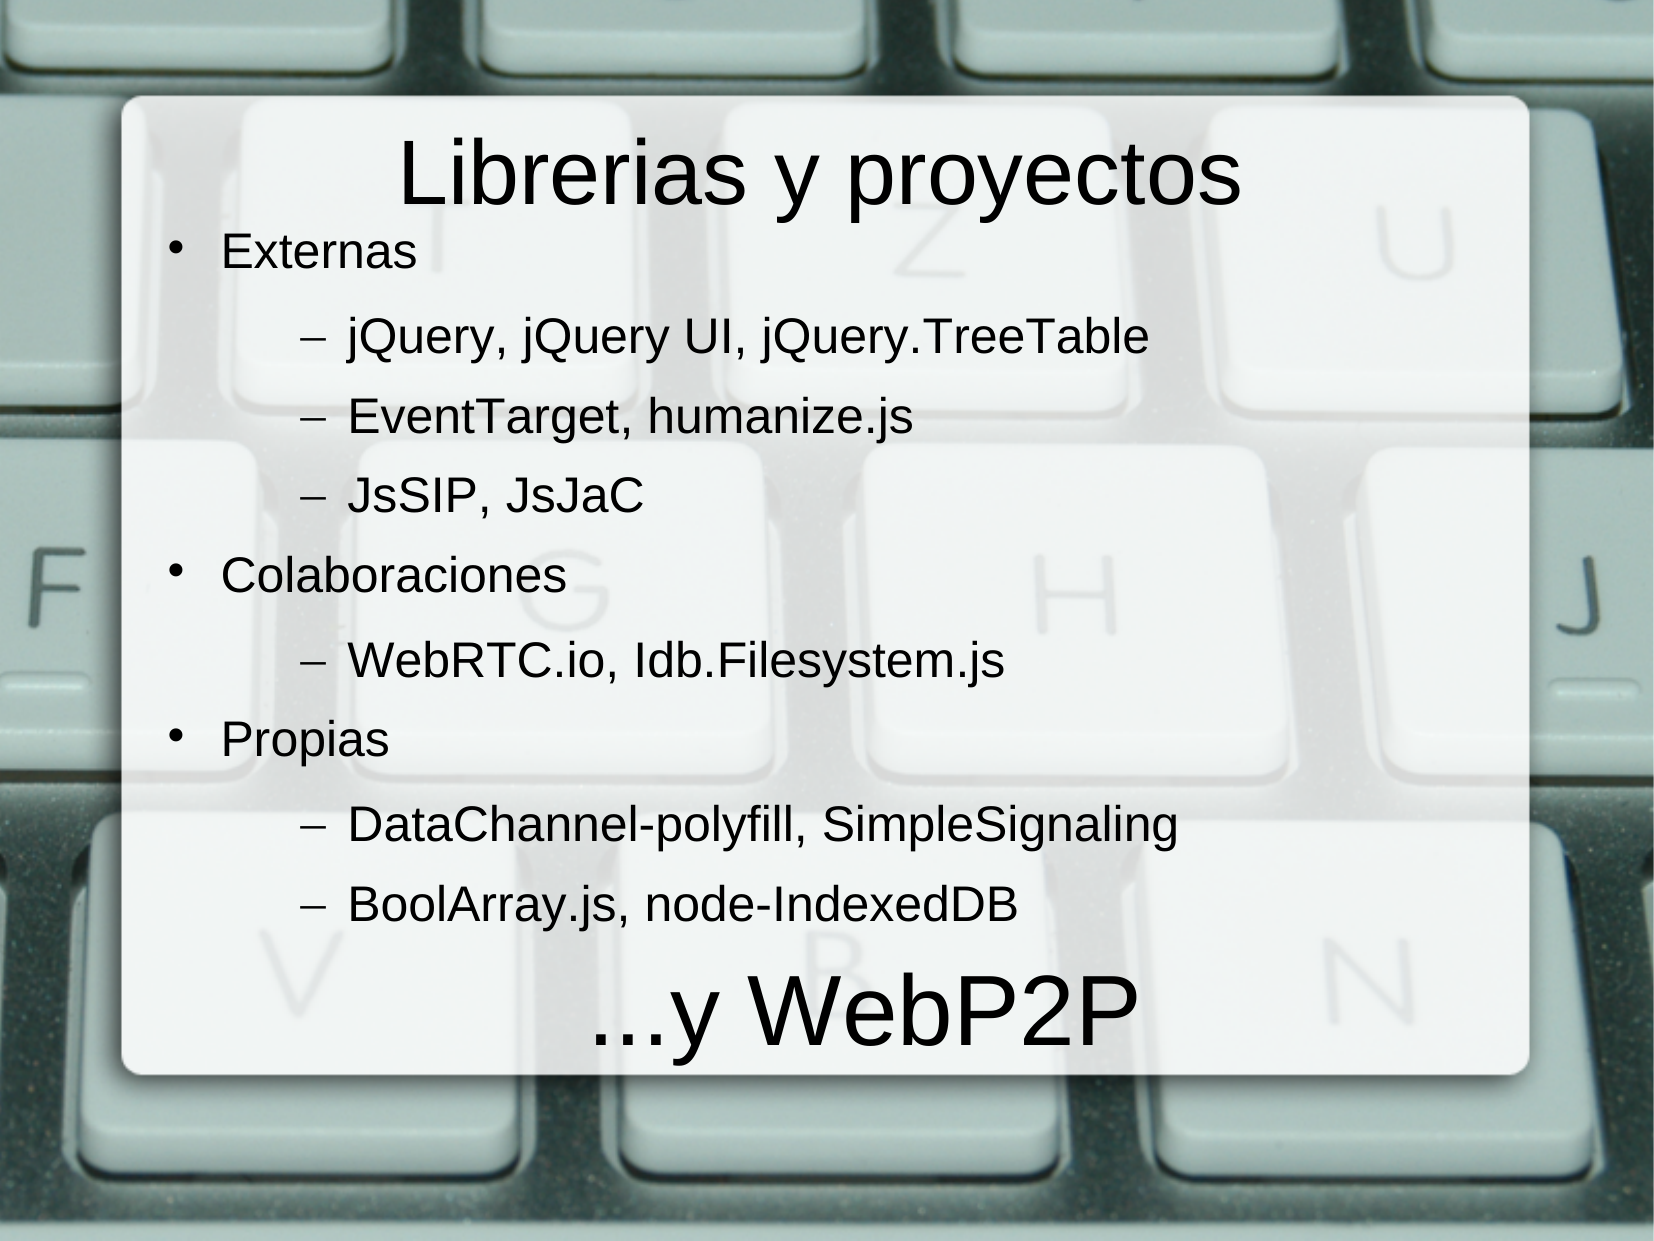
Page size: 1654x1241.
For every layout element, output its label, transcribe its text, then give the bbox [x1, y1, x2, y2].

picture [0, 0, 1654, 1241]
list Externas jQuery, jQuery UI, jQuery.TreeTable EventTarget, humanize.js JsSIP, JsJaC Colaboraciones WebRTC.io, Idb.Filesystem.js Propias DataChannel-polyfill, SimpleSignaling BoolArray.js, node-IndexedDB ...y WebP2P [150, 219, 1509, 1068]
title Librerias y proyectos [135, 116, 1506, 226]
